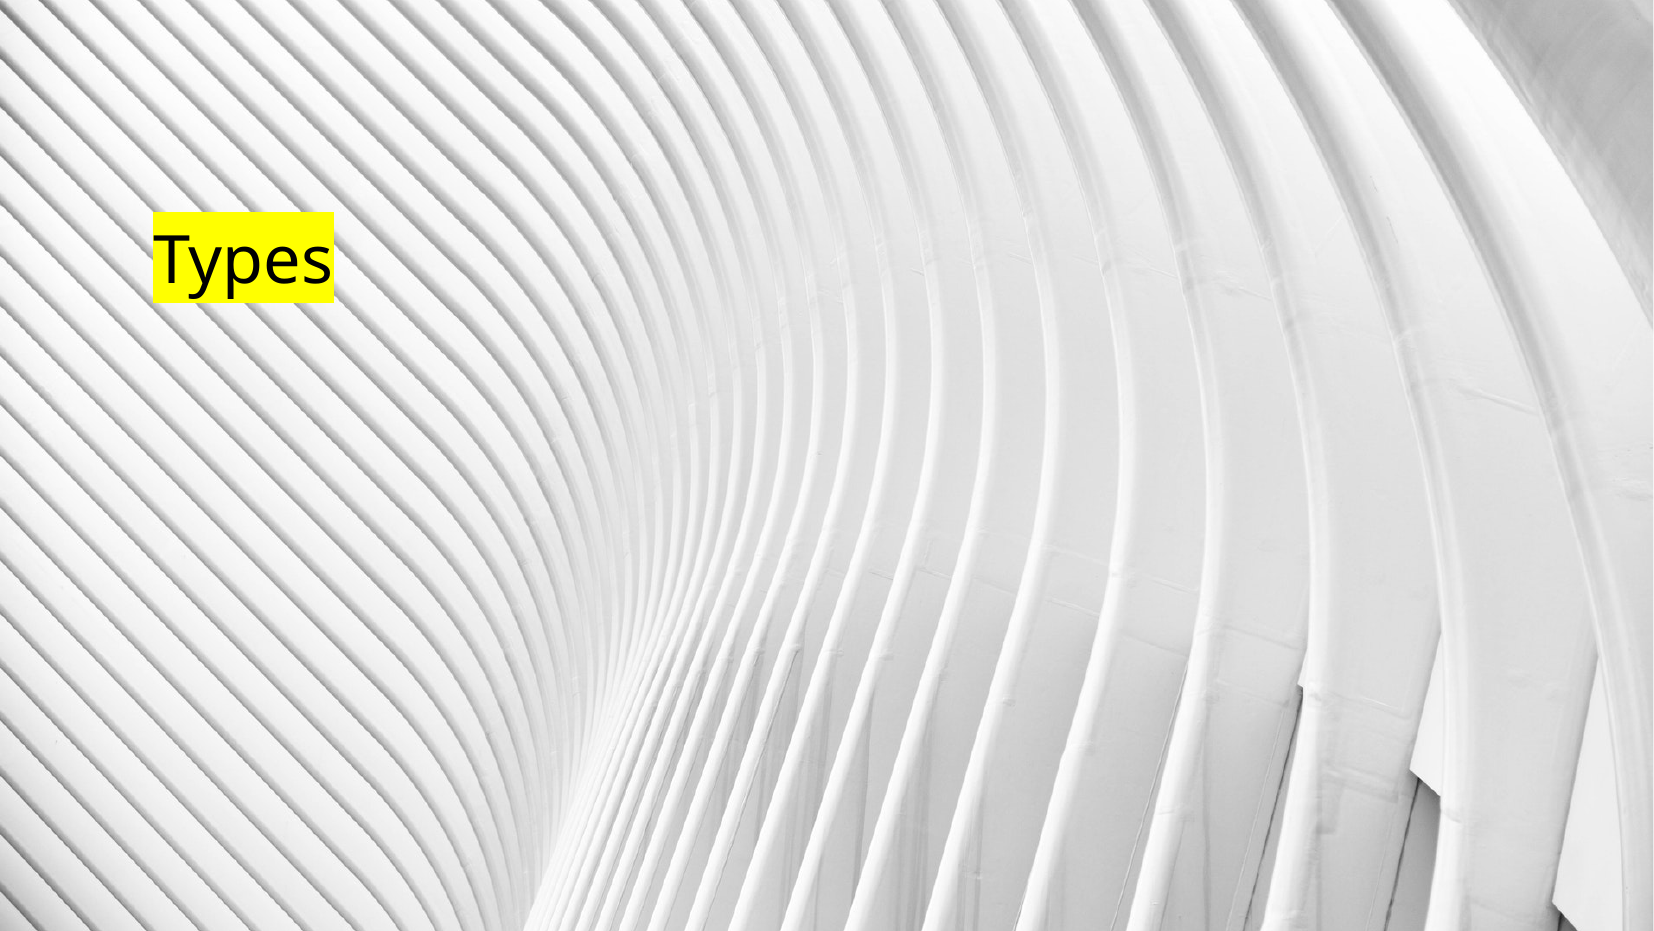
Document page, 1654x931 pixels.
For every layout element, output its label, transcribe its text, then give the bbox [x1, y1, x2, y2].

list Types [82, 217, 1571, 839]
picture [0, 0, 1654, 931]
